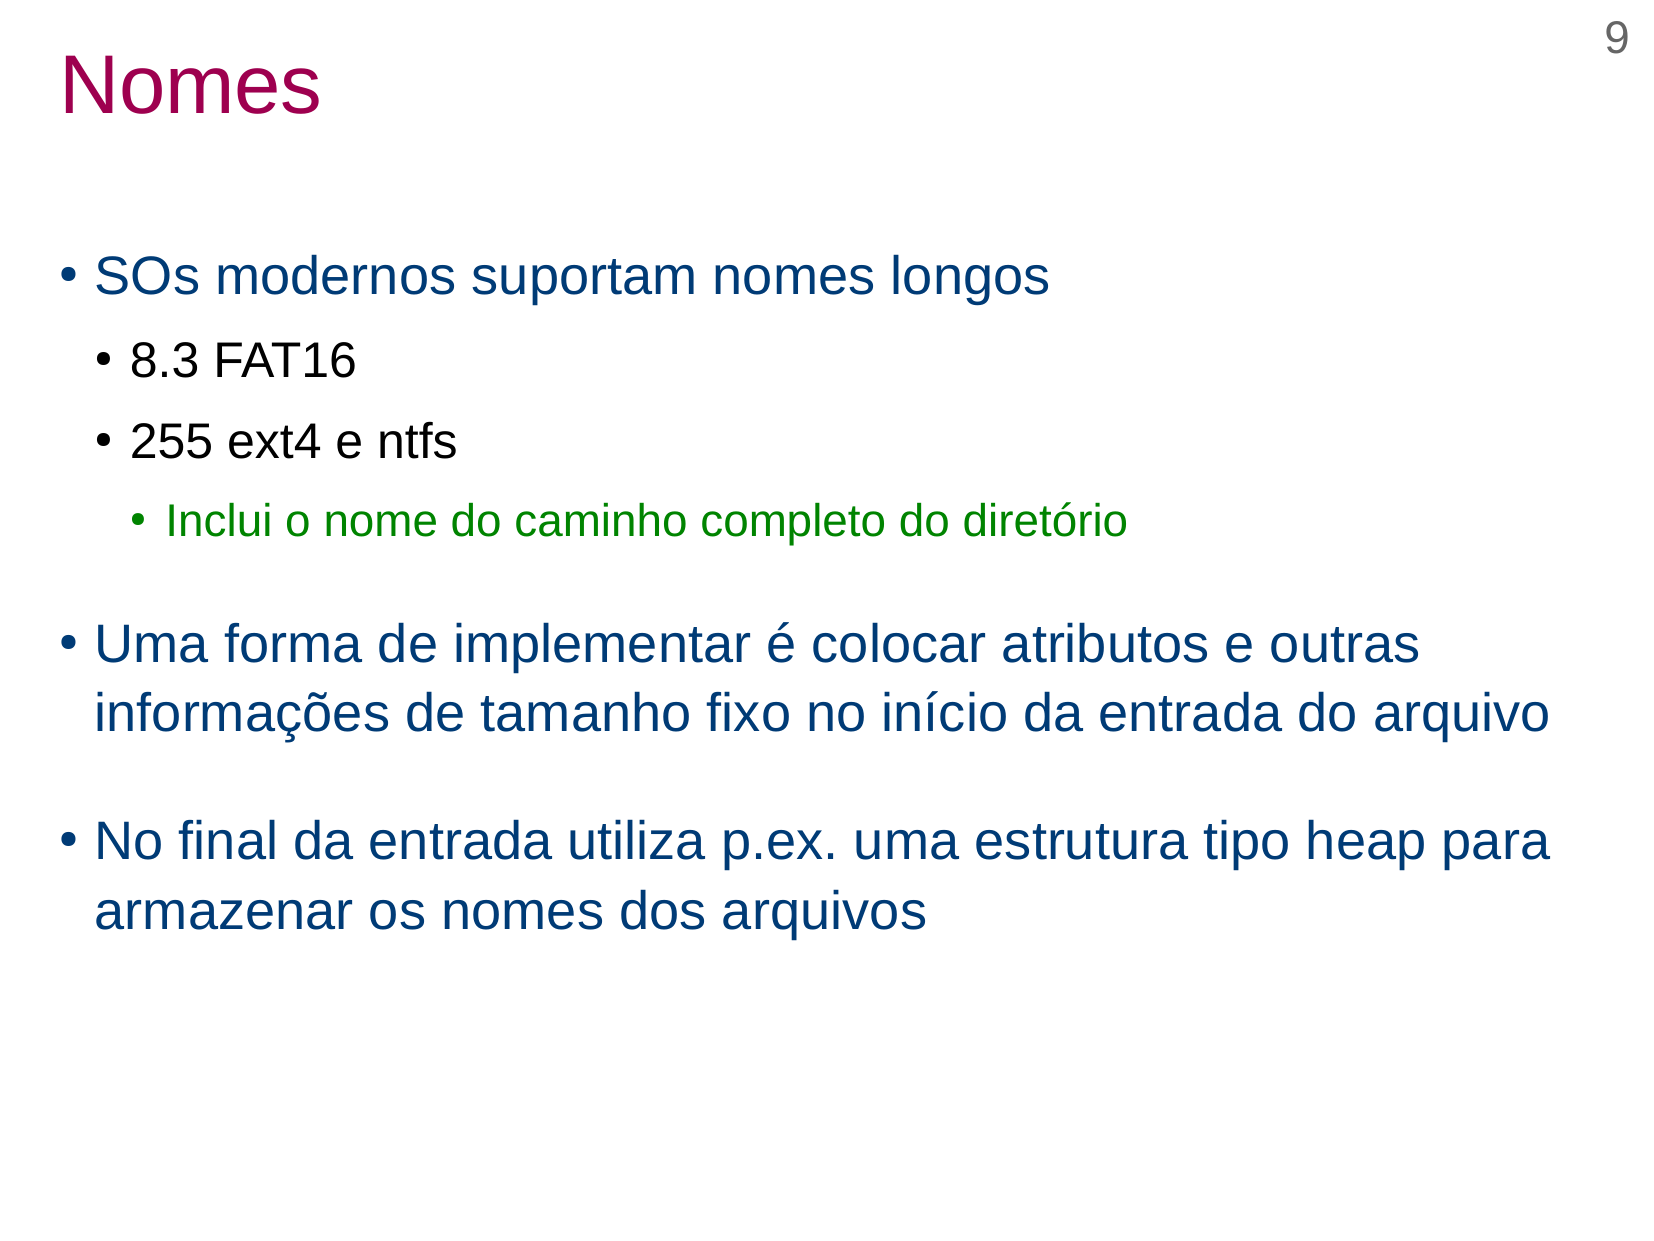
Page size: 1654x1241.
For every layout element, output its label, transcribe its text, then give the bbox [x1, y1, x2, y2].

title Nomes [59, 29, 1595, 148]
list SOs modernos suportam nomes longos 8.3 FAT16 255 ext4 e ntfs Inclui o nome do caminho completo do diretório Uma forma de implementar é colocar atributos e outras informações de tamanho fixo no início da entrada do arquivo No final da entrada utiliza p.ex. uma estrutura tipo heap para armazenar os nomes dos arquivos [59, 236, 1595, 1211]
